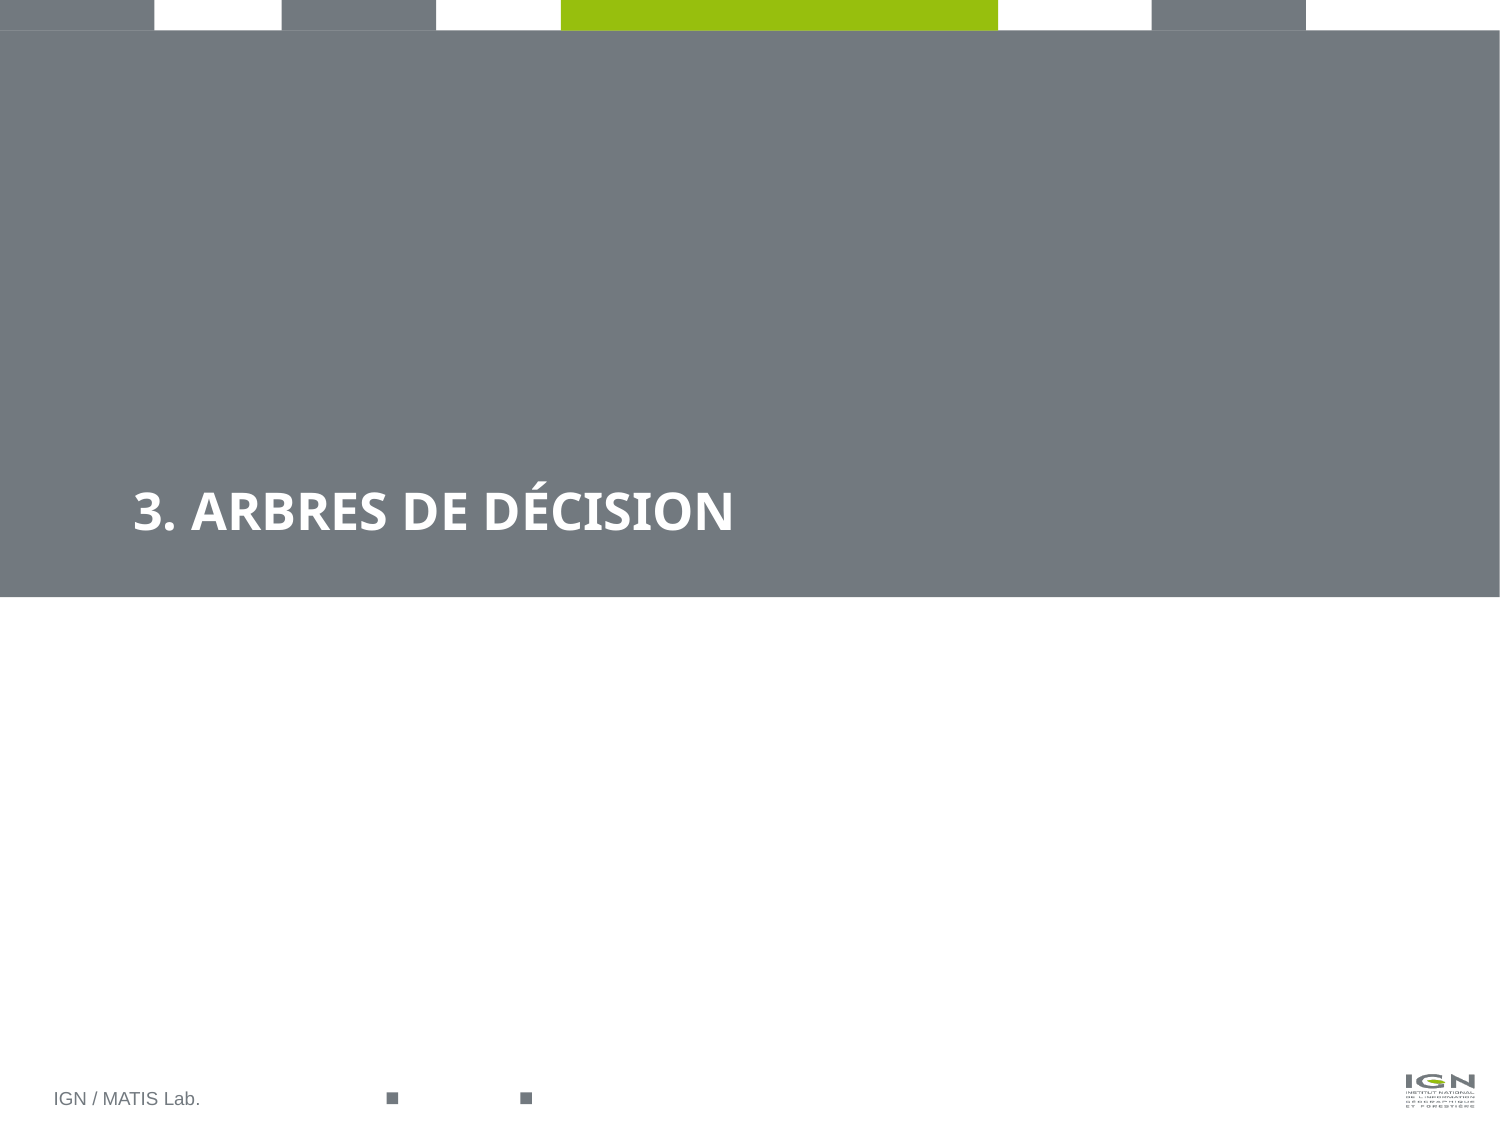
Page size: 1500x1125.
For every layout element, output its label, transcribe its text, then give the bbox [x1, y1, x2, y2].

text_box IGN / MATIS Lab. [38, 1067, 514, 1125]
picture [1404, 1074, 1475, 1108]
text_box 3. ARBRES DE DÉCISION [118, 471, 1394, 752]
